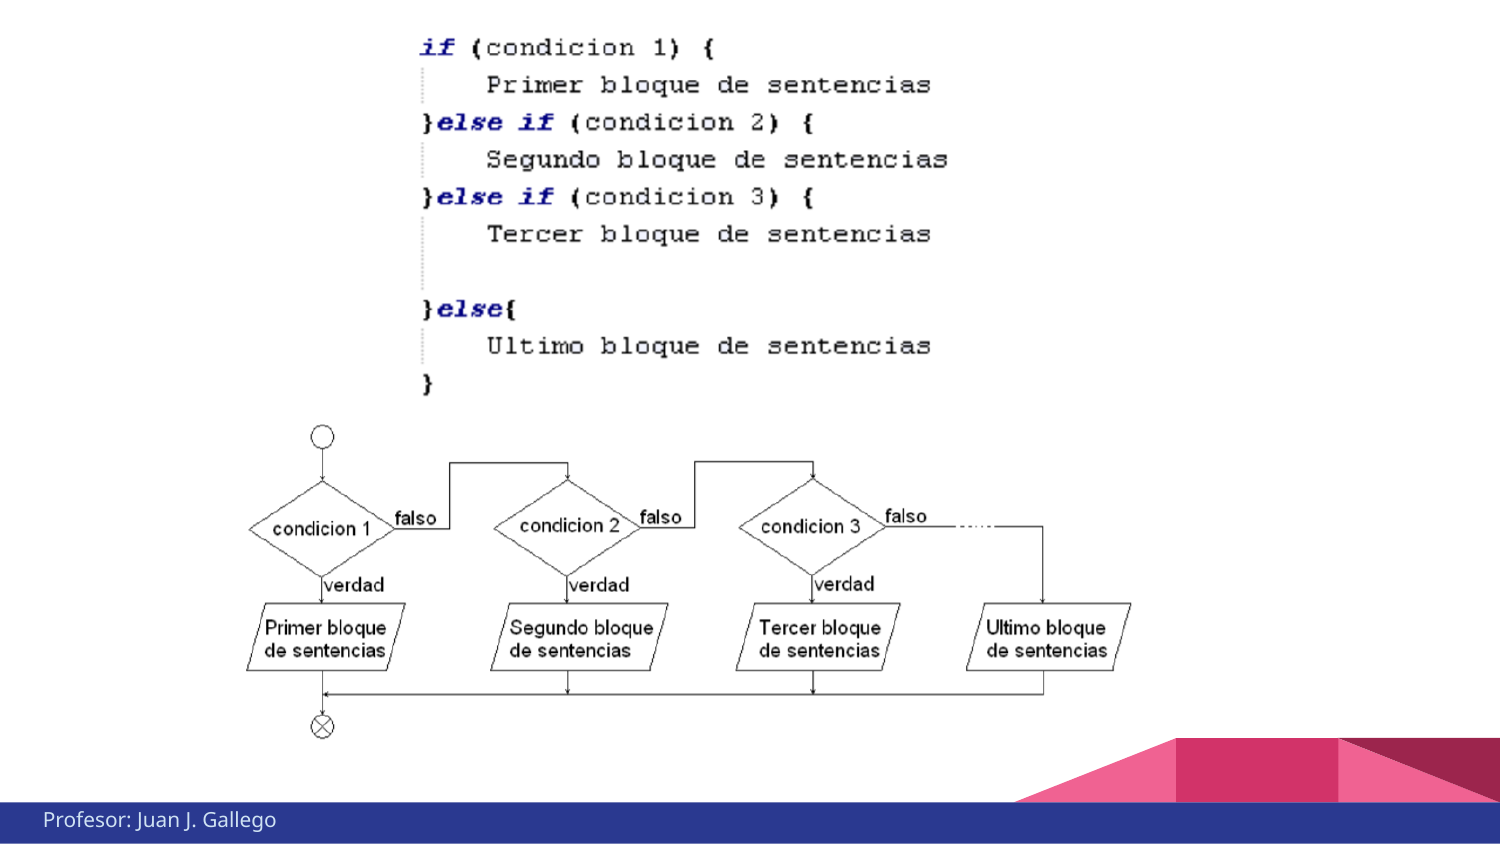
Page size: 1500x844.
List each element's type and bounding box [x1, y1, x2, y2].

picture [222, 18, 1141, 747]
list [51, 43, 1449, 750]
